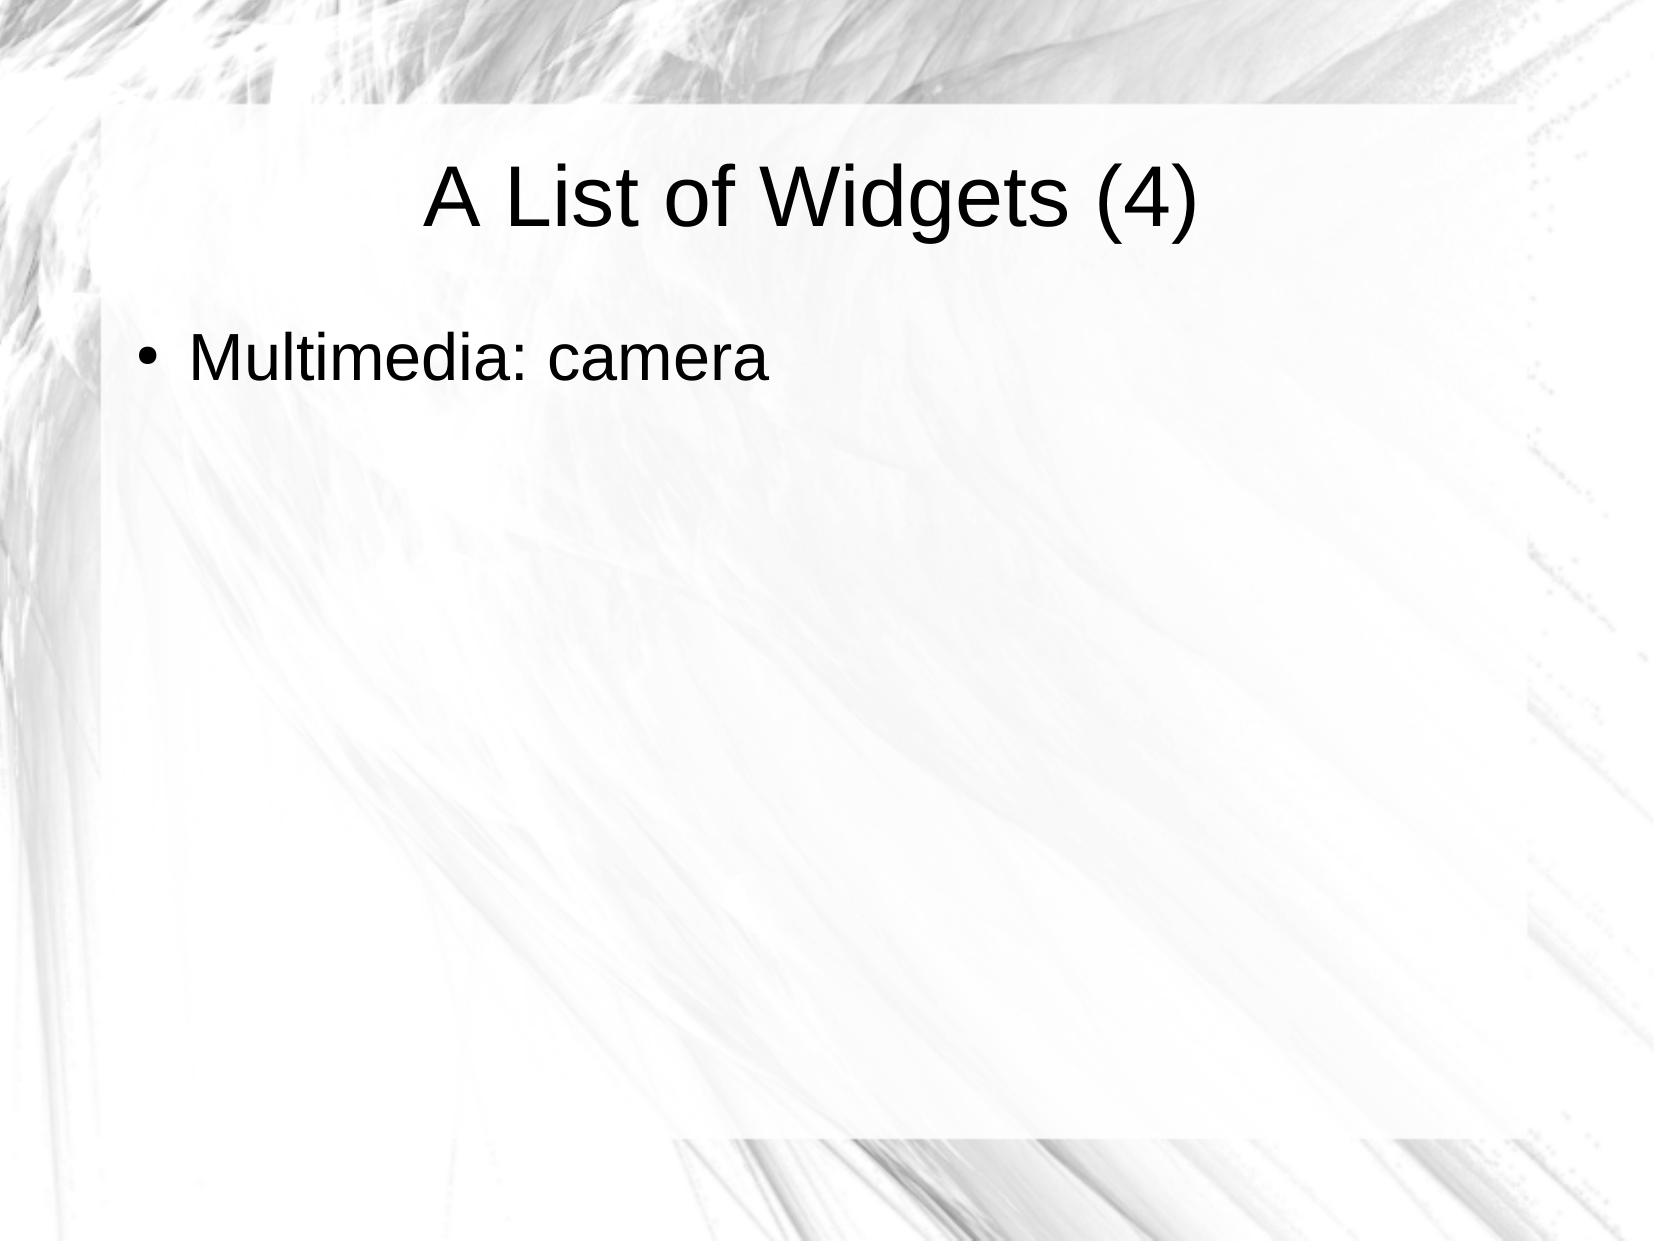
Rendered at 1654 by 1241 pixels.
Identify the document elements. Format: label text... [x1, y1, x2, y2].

list Multimedia: camera [118, 319, 1571, 1039]
title A List of Widgets (4) [118, 112, 1506, 281]
picture [0, 0, 1654, 1241]
